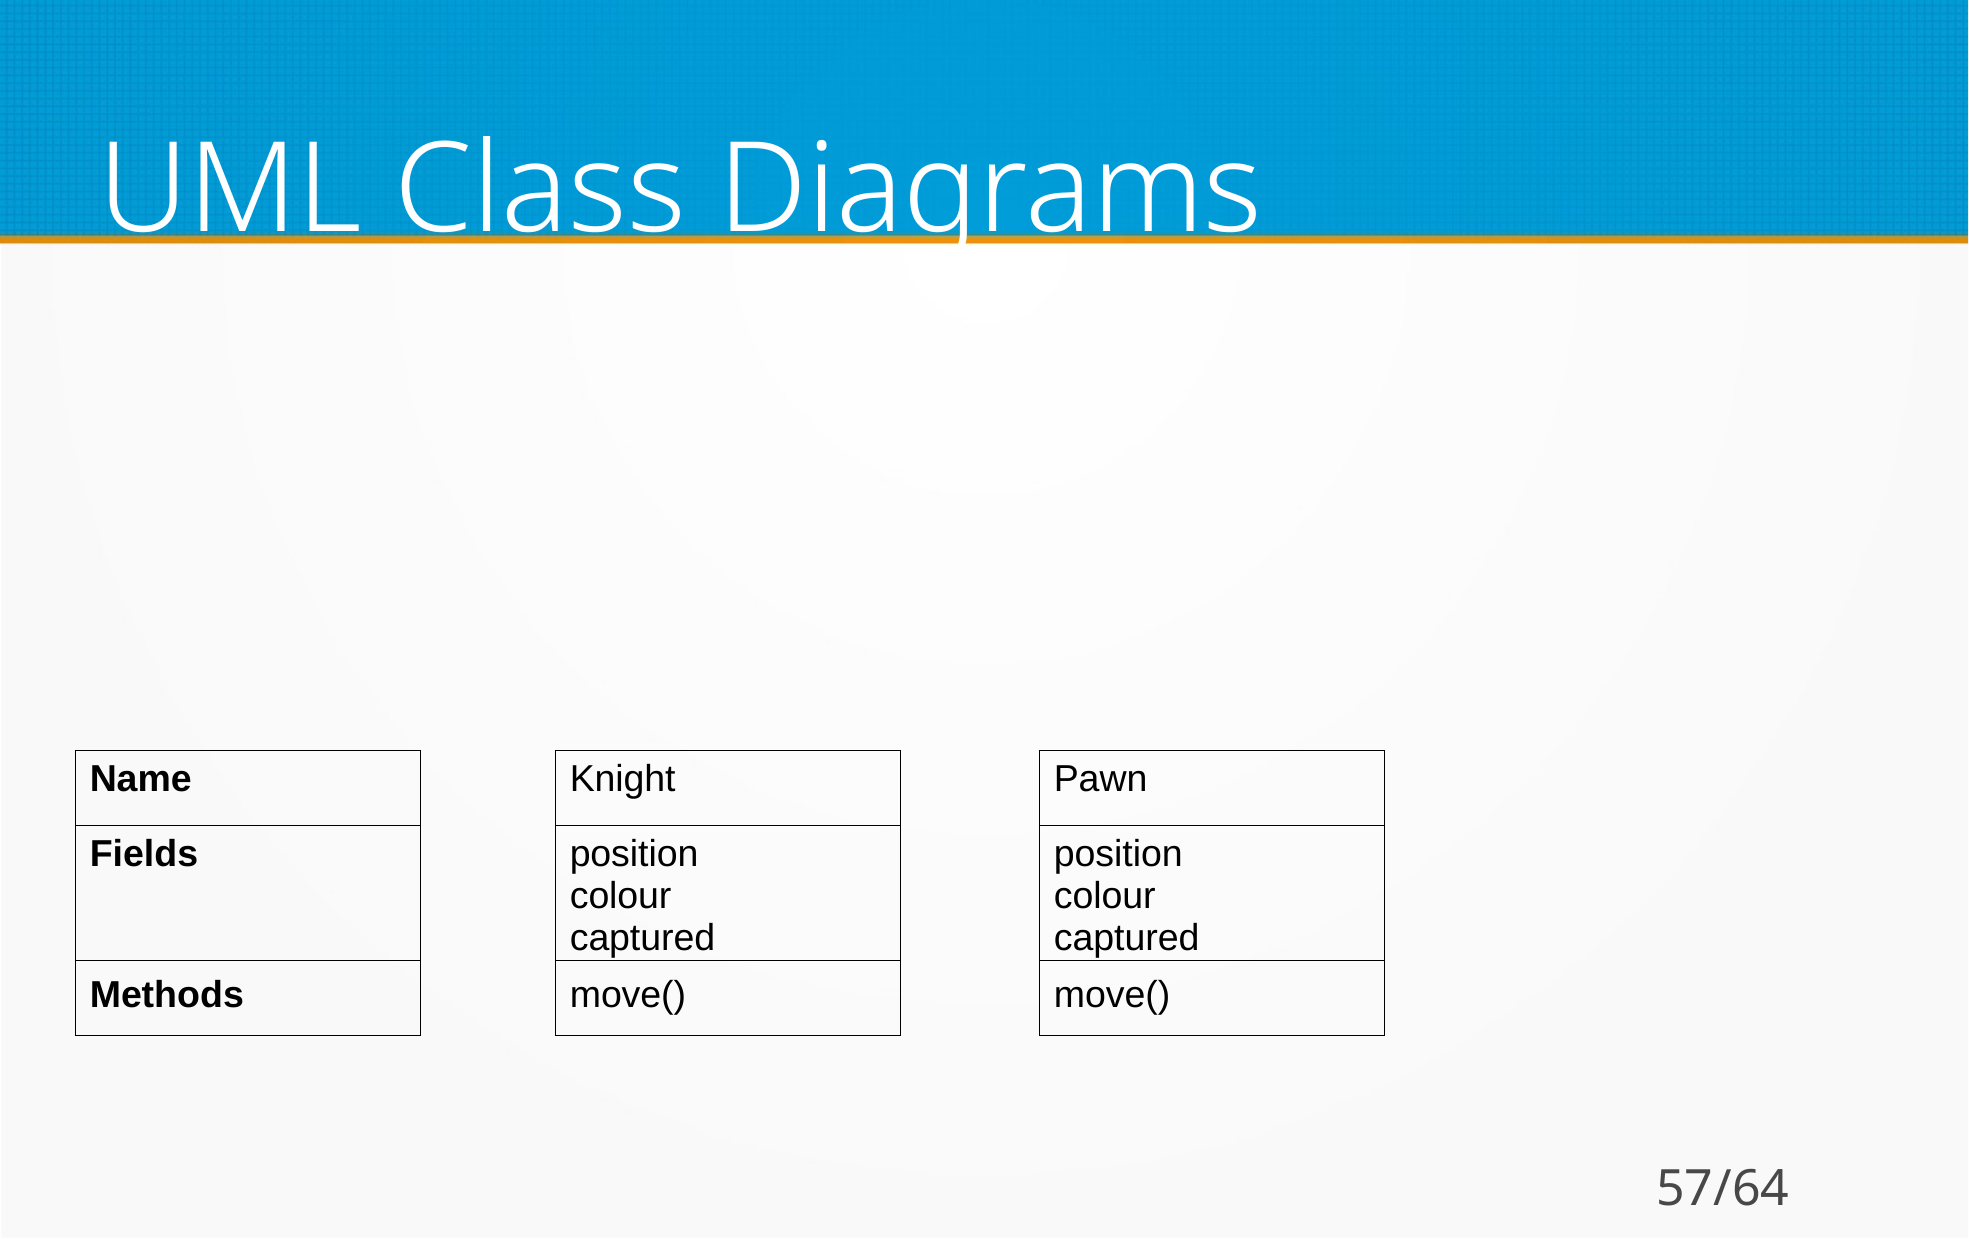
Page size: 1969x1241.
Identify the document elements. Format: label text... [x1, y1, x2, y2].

text_box Methods [75, 965, 421, 1023]
text_box position colour captured [1039, 825, 1385, 965]
text_box Pawn [1039, 750, 1385, 807]
text_box position colour captured [555, 825, 901, 965]
title UML Class Diagrams [98, 49, 1870, 257]
text_box Knight [555, 750, 901, 807]
text_box Fields [75, 825, 421, 882]
text_box move() [1039, 965, 1385, 1023]
text_box move() [555, 965, 901, 1023]
text_box Name [75, 750, 421, 807]
picture [0, 233, 1969, 1241]
